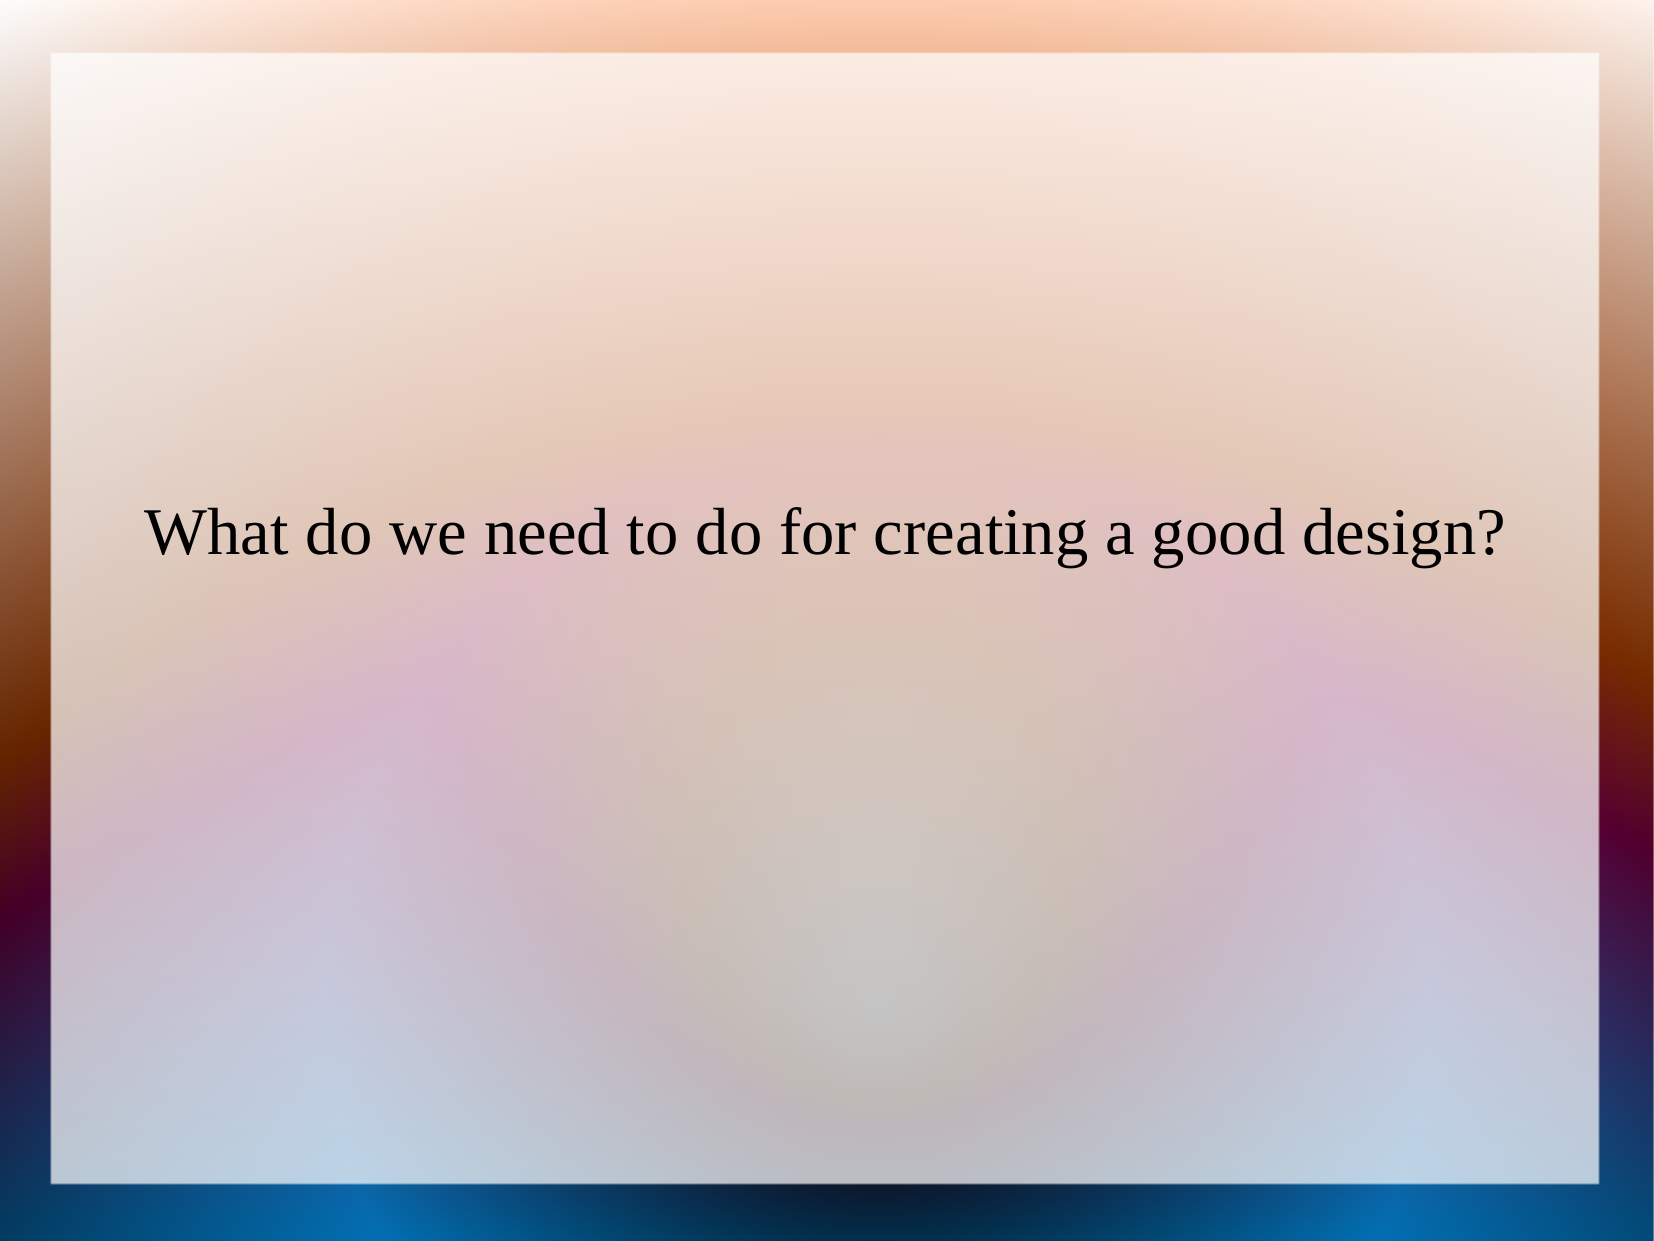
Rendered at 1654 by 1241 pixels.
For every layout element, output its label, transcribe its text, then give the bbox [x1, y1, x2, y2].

subtitle What do we need to do for creating a good design? [82, 55, 1571, 1010]
picture [0, 0, 1654, 1241]
